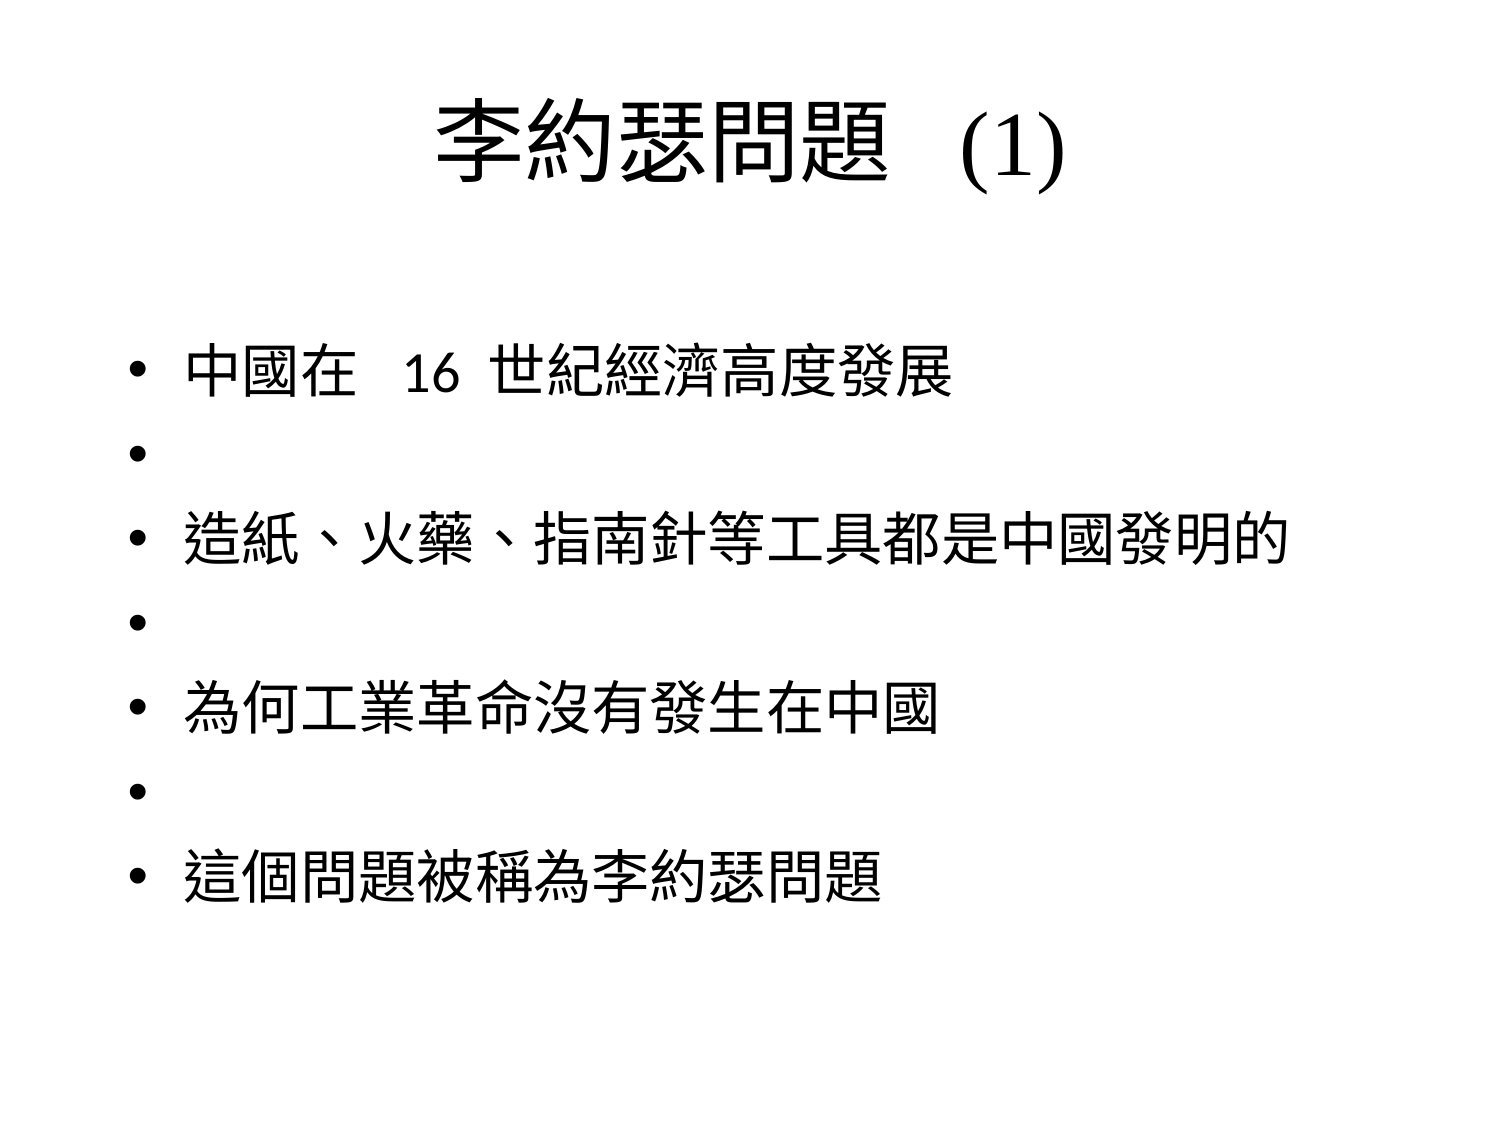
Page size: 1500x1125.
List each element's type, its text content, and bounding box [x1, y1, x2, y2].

list 中國在 16 世紀經濟高度發展 造紙、火藥、指南針等工具都是中國發明的 為何工業革命沒有發生在中國 這個問題被稱為李約瑟問題 [112, 326, 1388, 1000]
title 李約瑟問題 (1) [75, 45, 1426, 233]
